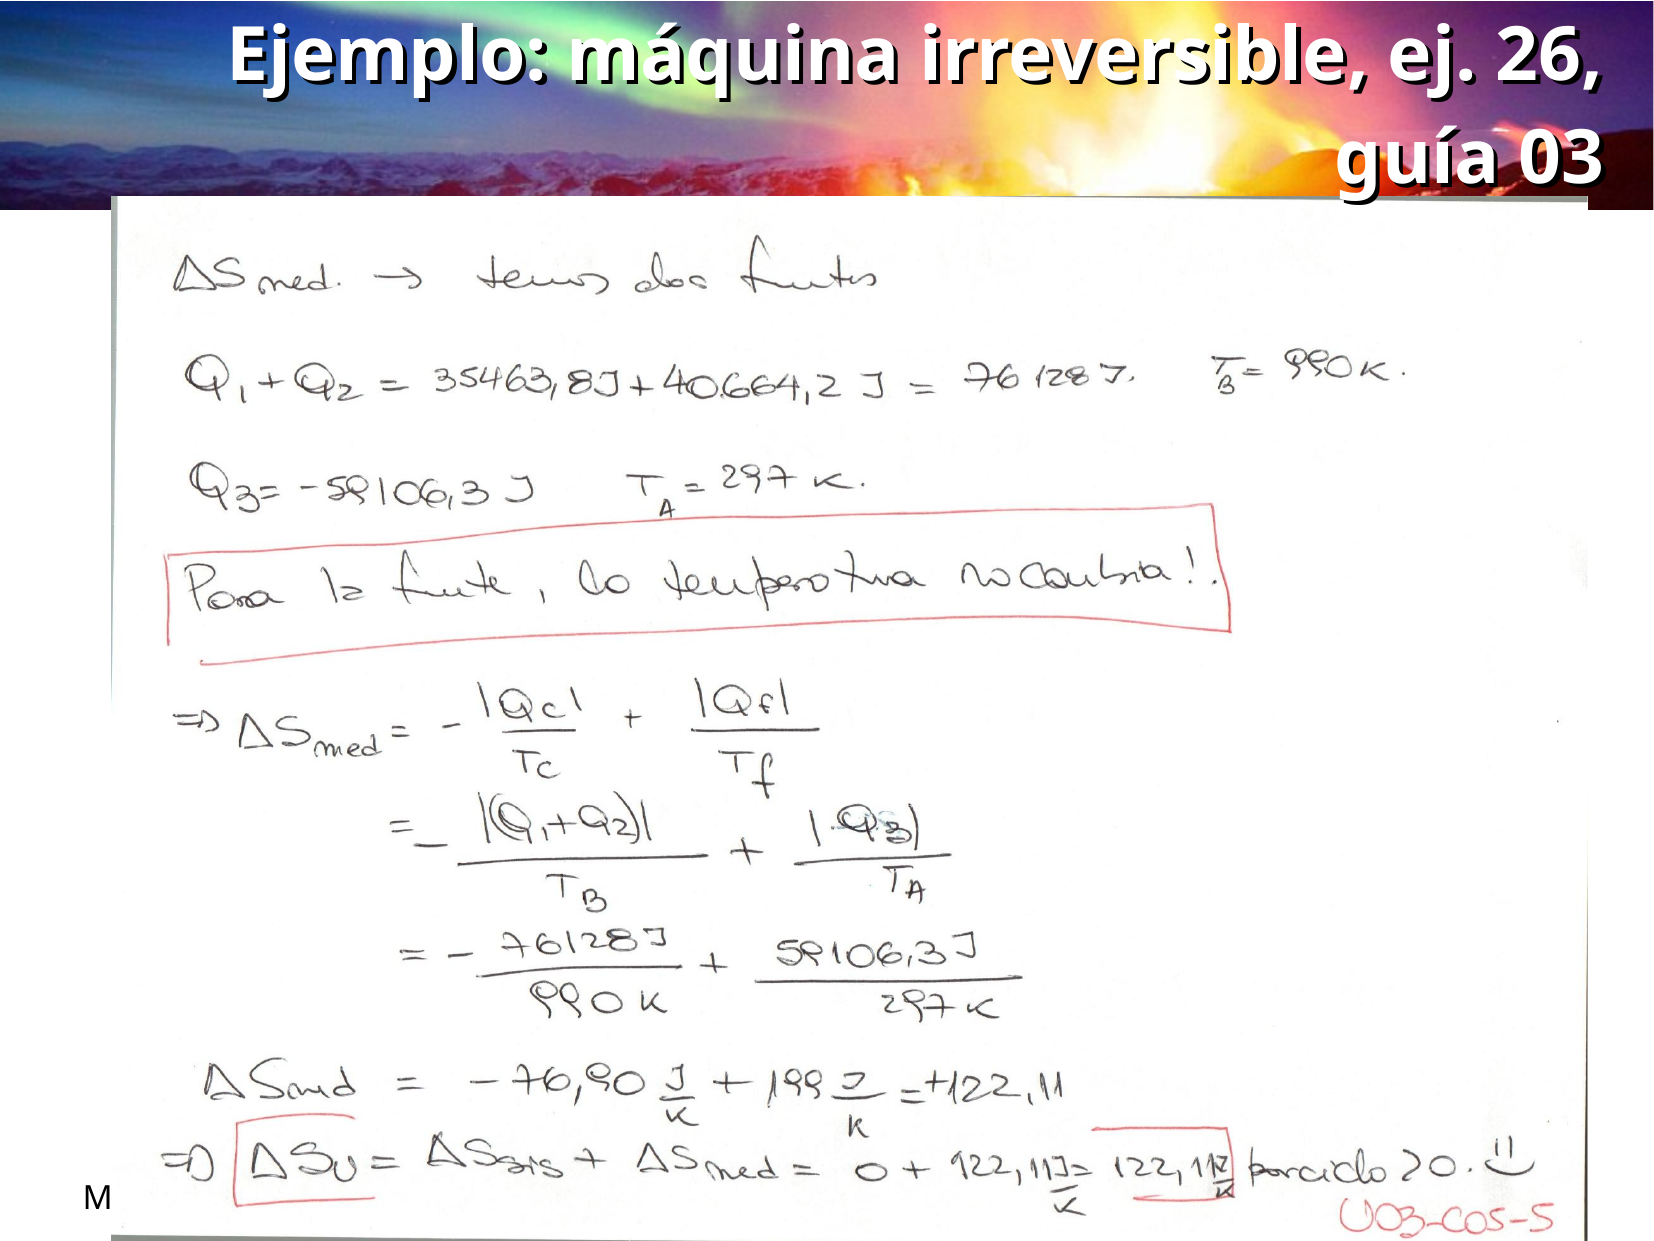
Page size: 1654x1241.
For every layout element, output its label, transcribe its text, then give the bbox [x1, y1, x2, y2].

title Ejemplo: máquina irreversible, ej. 26, guía 03 [45, 15, 1606, 191]
picture [0, 1, 1654, 1241]
